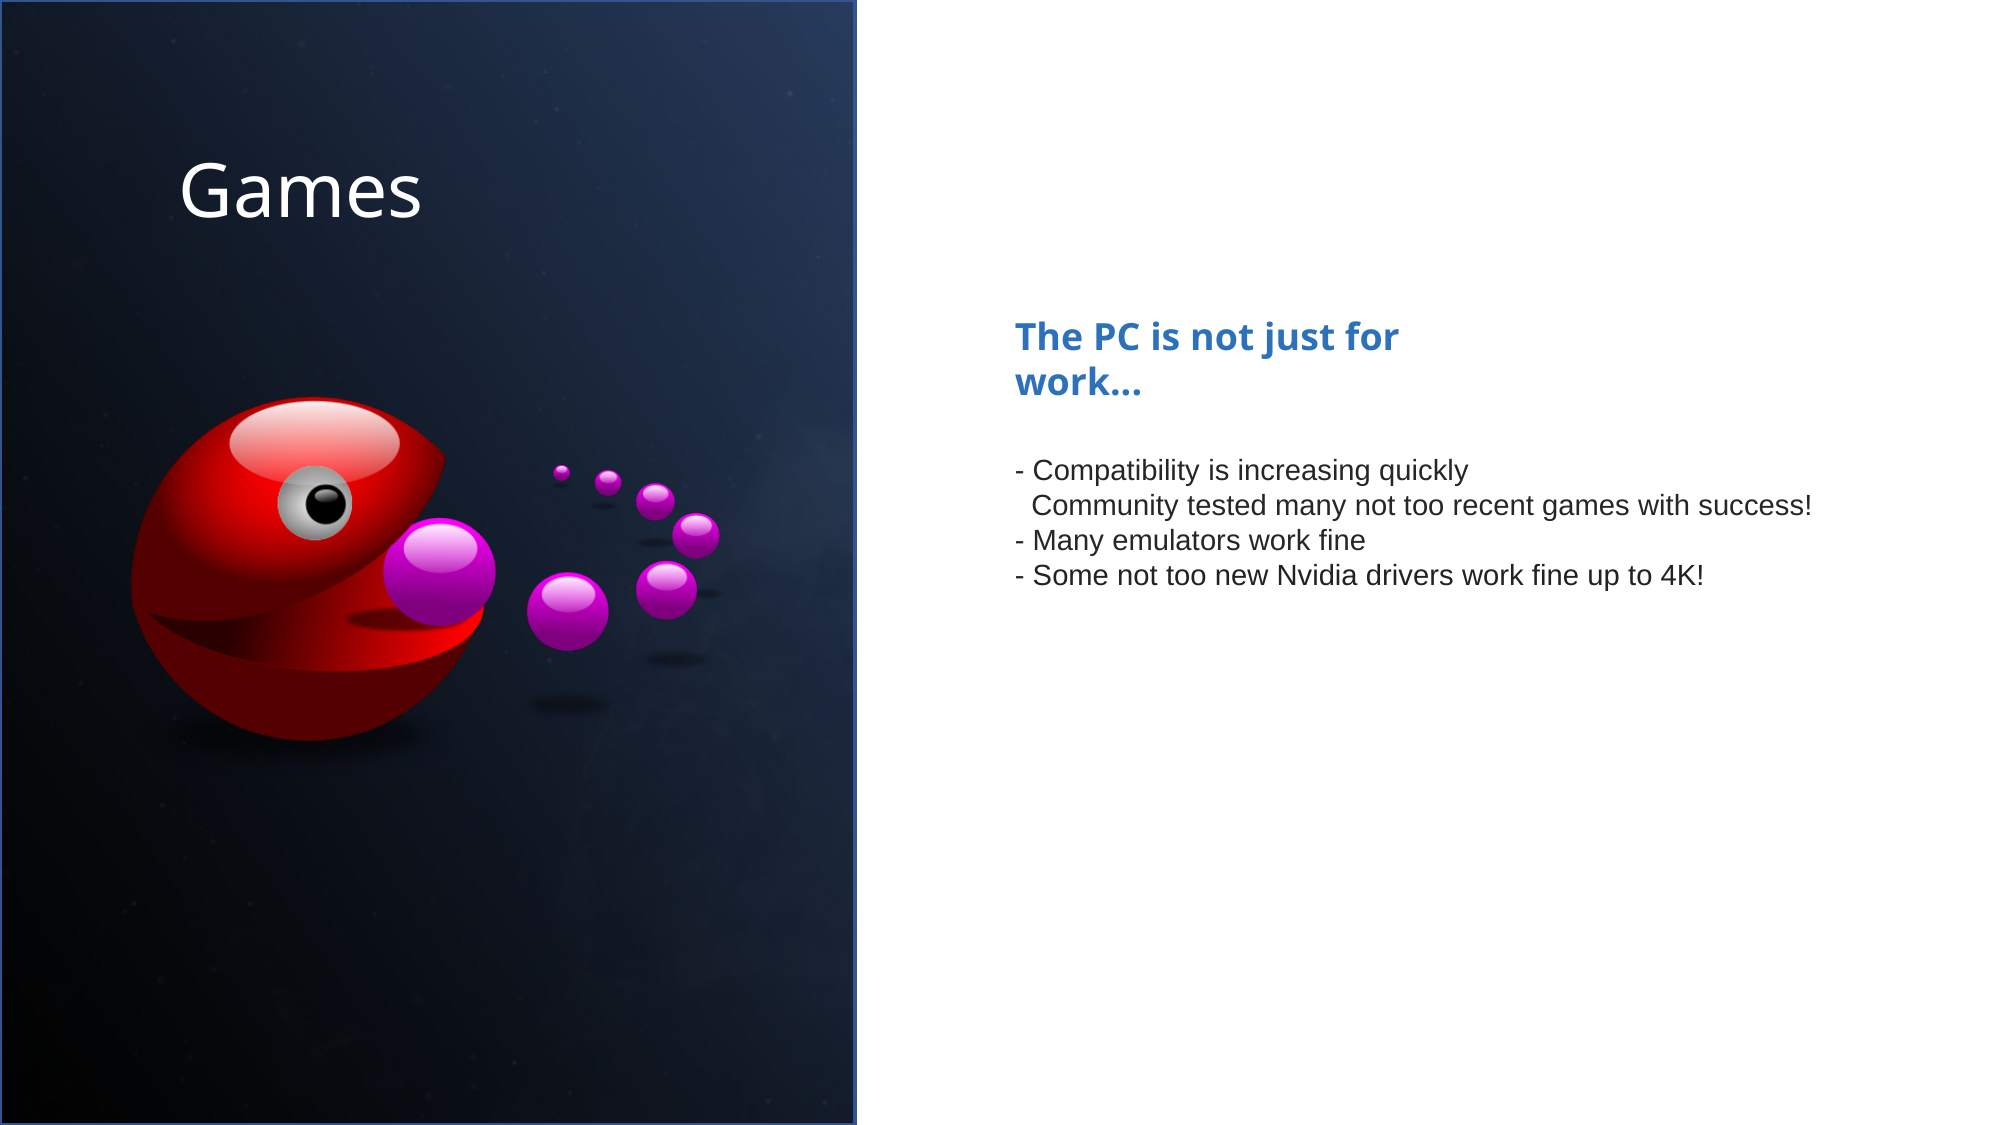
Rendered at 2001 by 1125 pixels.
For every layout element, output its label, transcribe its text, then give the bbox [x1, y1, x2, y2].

picture [130, 395, 726, 779]
text_box [0, 0, 856, 1125]
text_box Games [164, 134, 585, 240]
text_box - Compatibility is increasing quickly Community tested many not too recent games with success! - Many emulators work fine - Some not too new Nvidia drivers work fine up to 4K! [999, 444, 1913, 599]
text_box The PC is not just for work... [999, 305, 1506, 411]
